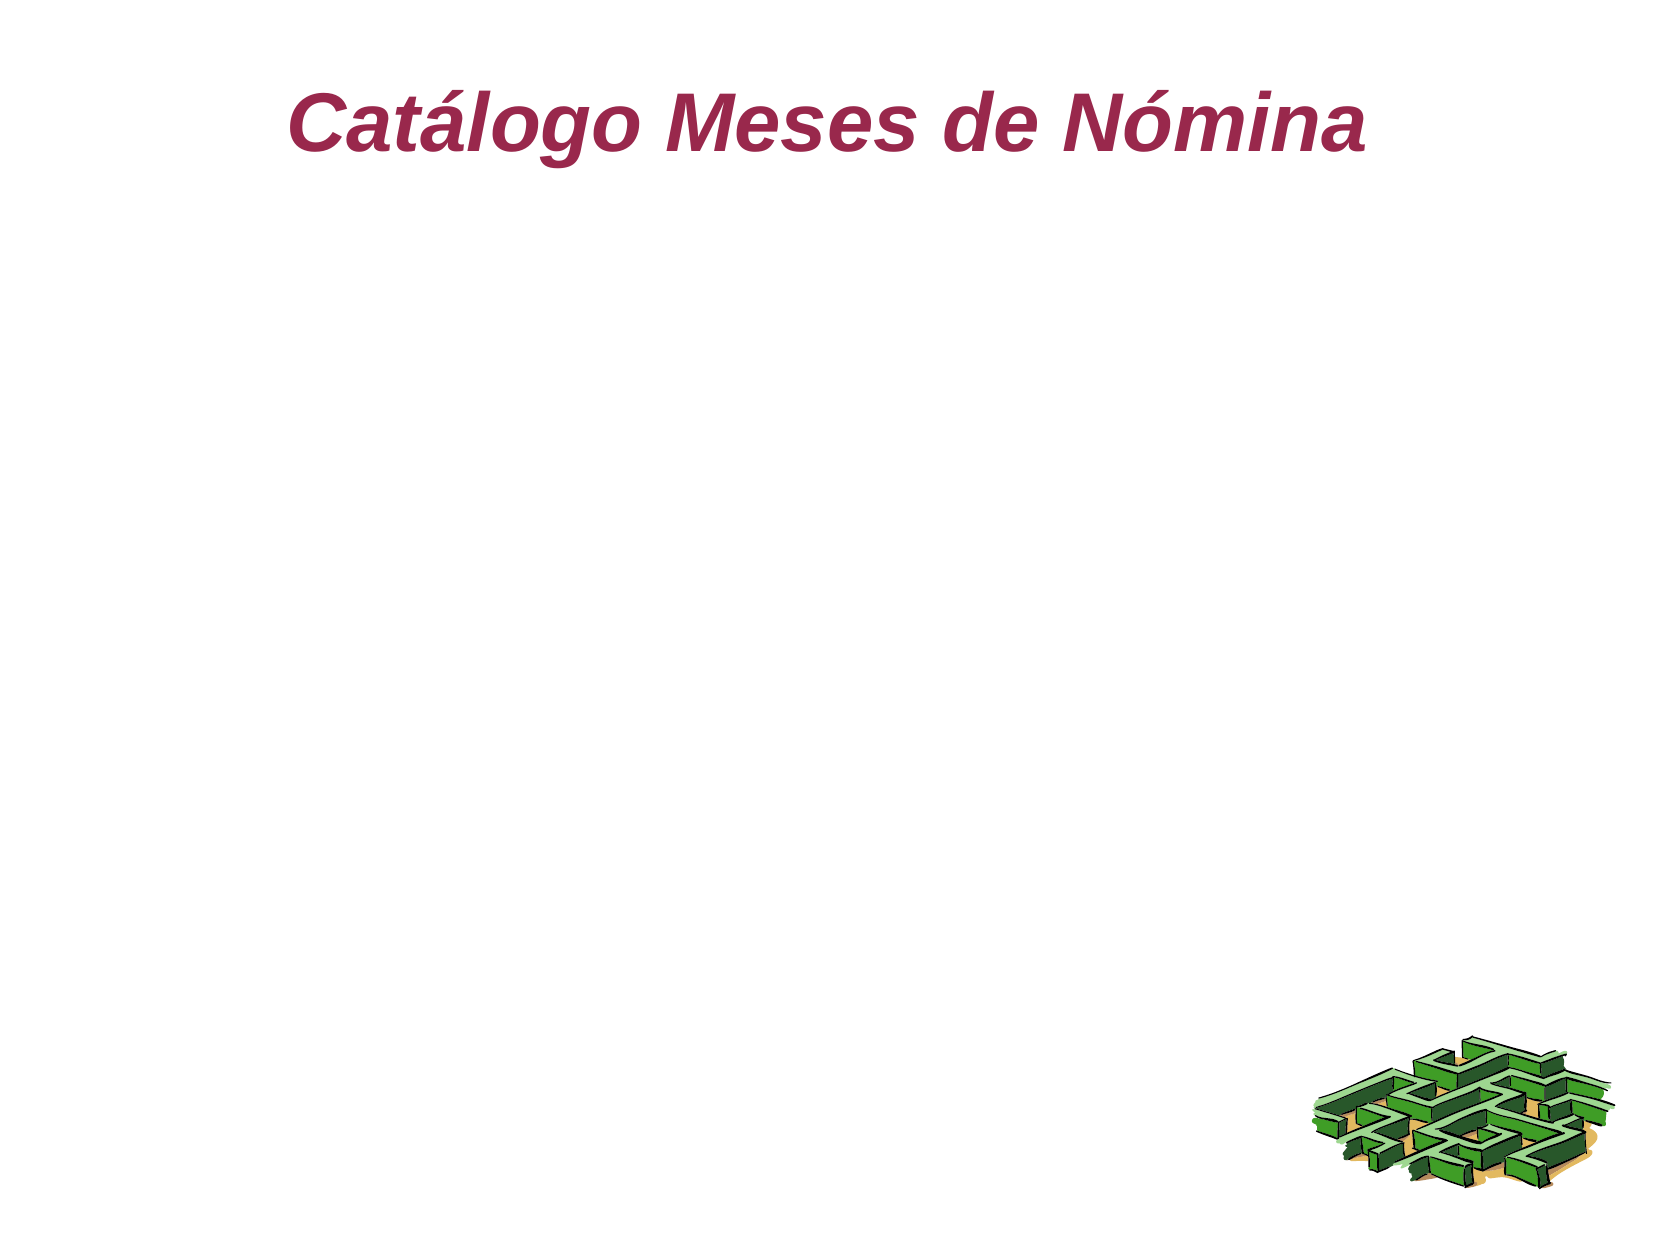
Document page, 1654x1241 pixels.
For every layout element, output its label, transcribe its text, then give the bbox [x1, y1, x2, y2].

title Catálogo Meses de Nómina [121, 19, 1534, 227]
